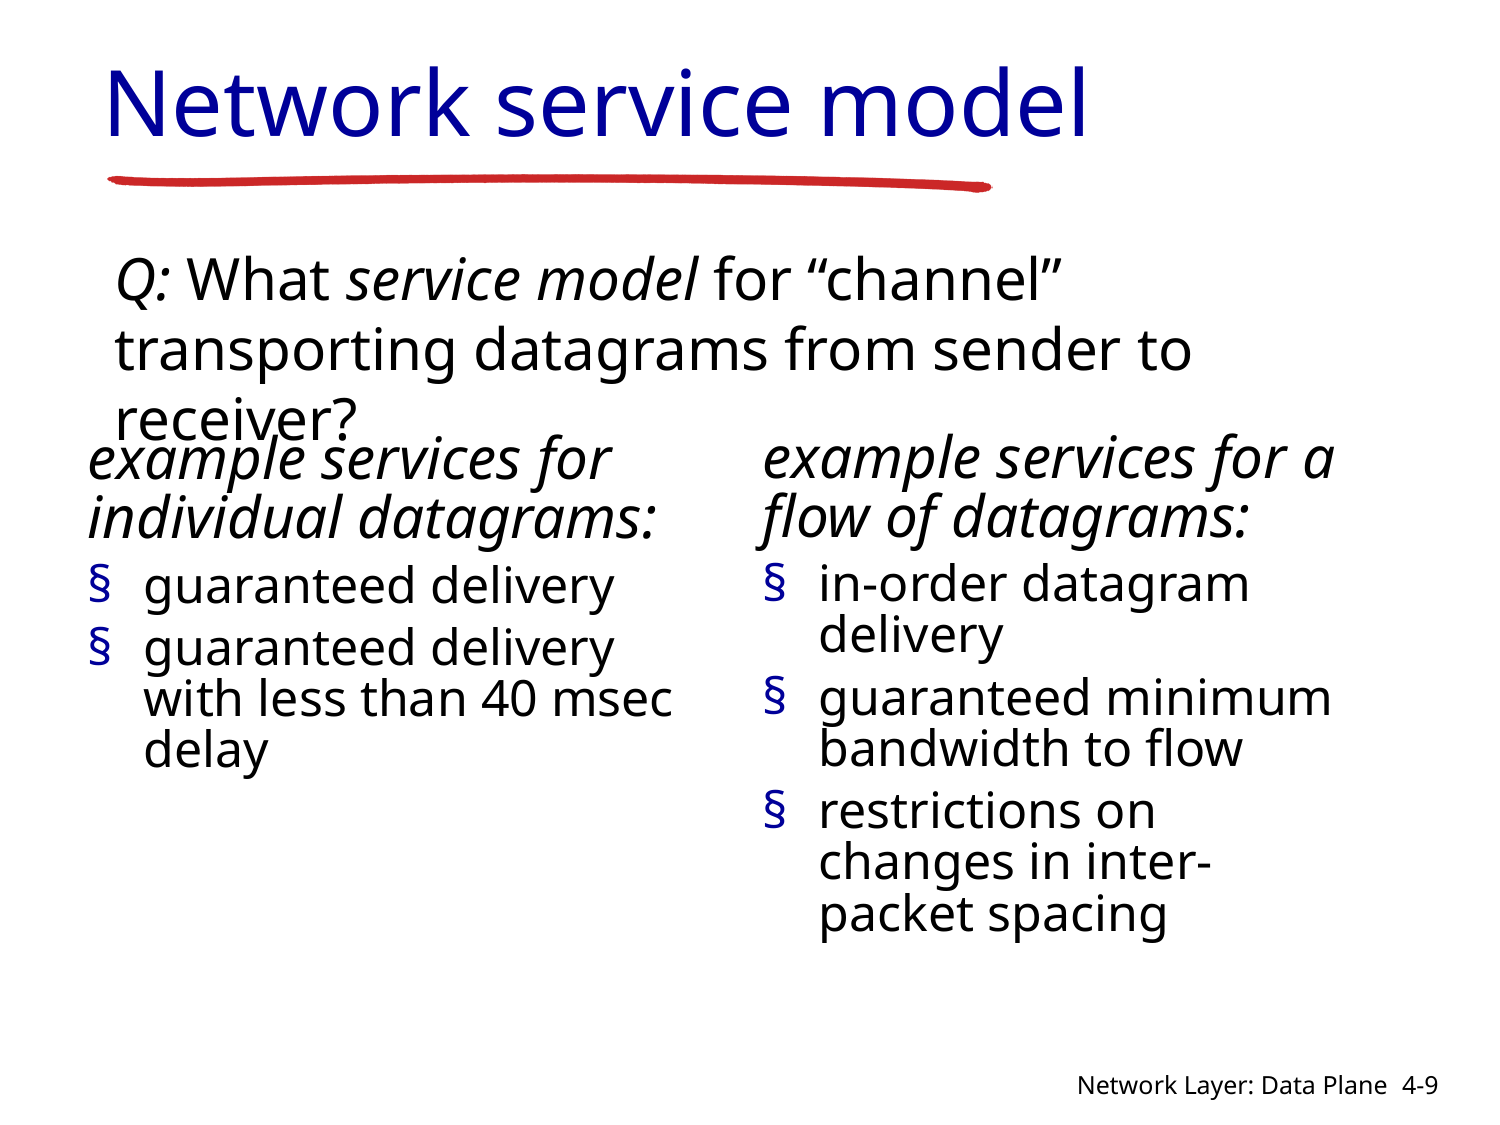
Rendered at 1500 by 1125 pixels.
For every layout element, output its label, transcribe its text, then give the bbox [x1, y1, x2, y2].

picture [103, 169, 1003, 198]
list example services for individual datagrams: guaranteed delivery guaranteed delivery with less than 40 msec delay [72, 424, 698, 840]
text_box Q: What service model for “channel” transporting datagrams from sender to receiver? [99, 234, 1340, 460]
footer Network Layer: Data Plane [1045, 1062, 1404, 1102]
title Network service model [87, 37, 1363, 225]
list example services for a flow of datagrams: in-order datagram delivery guaranteed minimum bandwidth to flow restrictions on changes in inter-packet spacing [747, 423, 1373, 1028]
slide_number 4-13 [1387, 1062, 1463, 1107]
